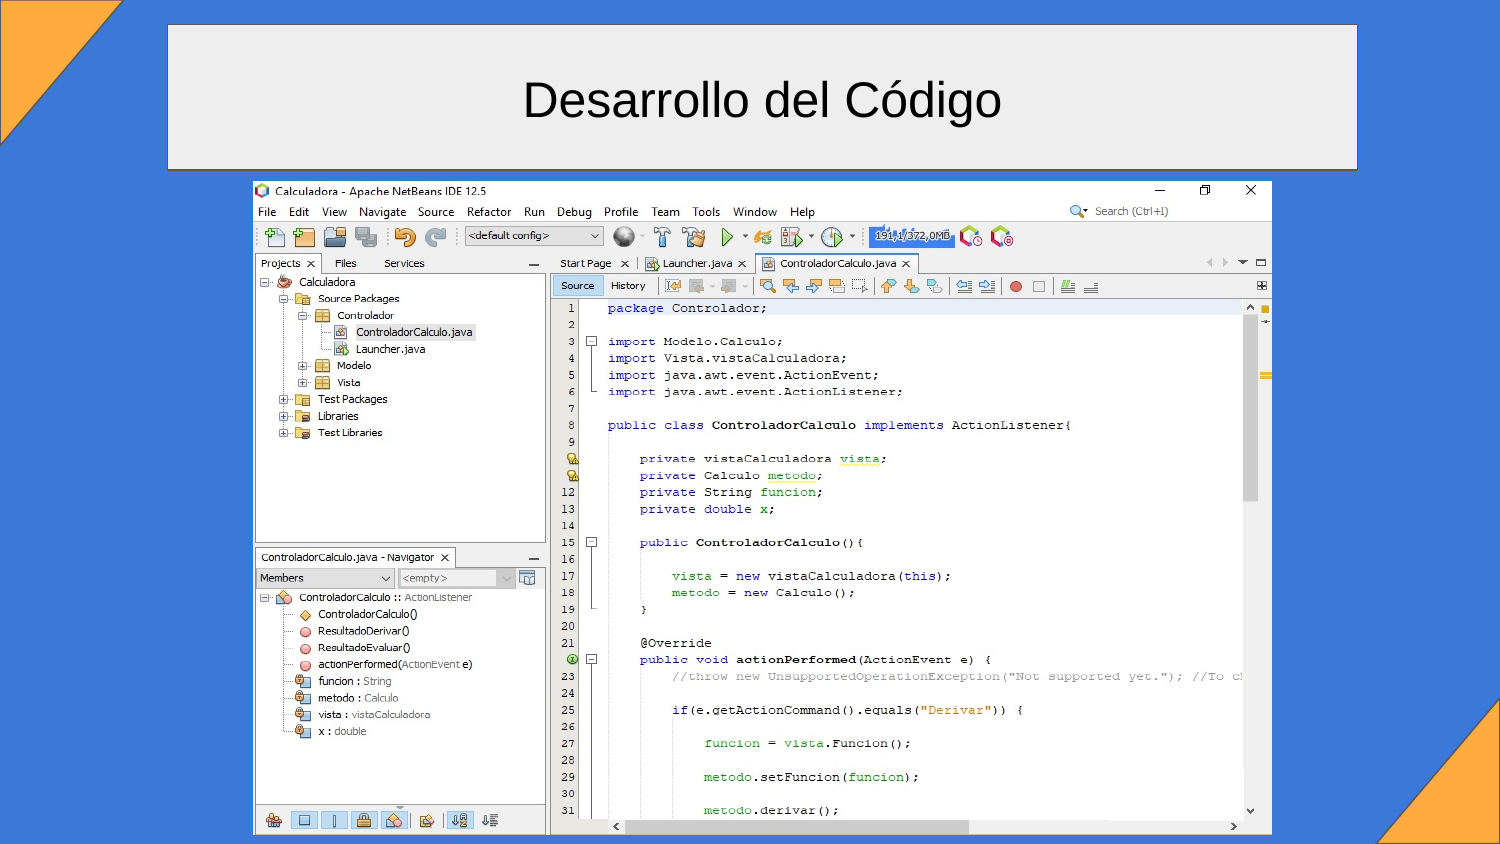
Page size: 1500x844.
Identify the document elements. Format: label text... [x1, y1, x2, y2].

text_box [0, 0, 124, 146]
text_box Desarrollo del Código [167, 24, 1358, 171]
text_box [1376, 697, 1500, 844]
picture [253, 181, 1272, 836]
